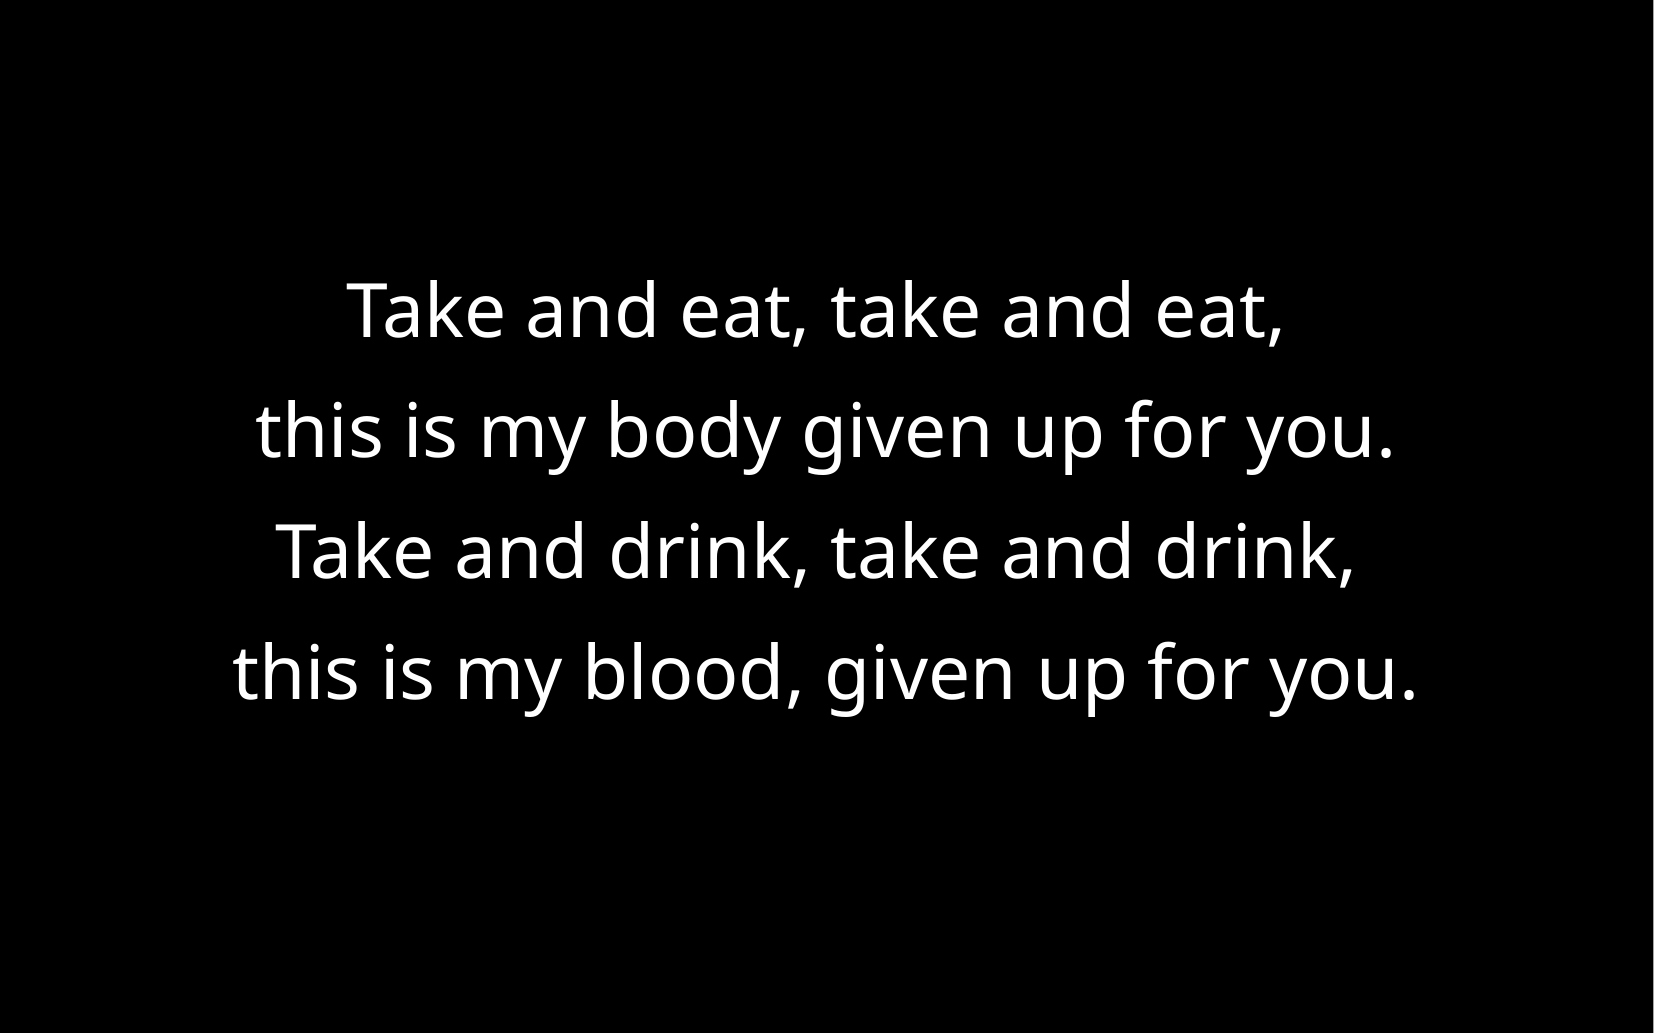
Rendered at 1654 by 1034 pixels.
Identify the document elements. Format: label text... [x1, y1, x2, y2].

list Take and eat, take and eat, this is my body given up for you. Take and drink, take and drink, this is my blood, given up for you. [0, 255, 1653, 855]
